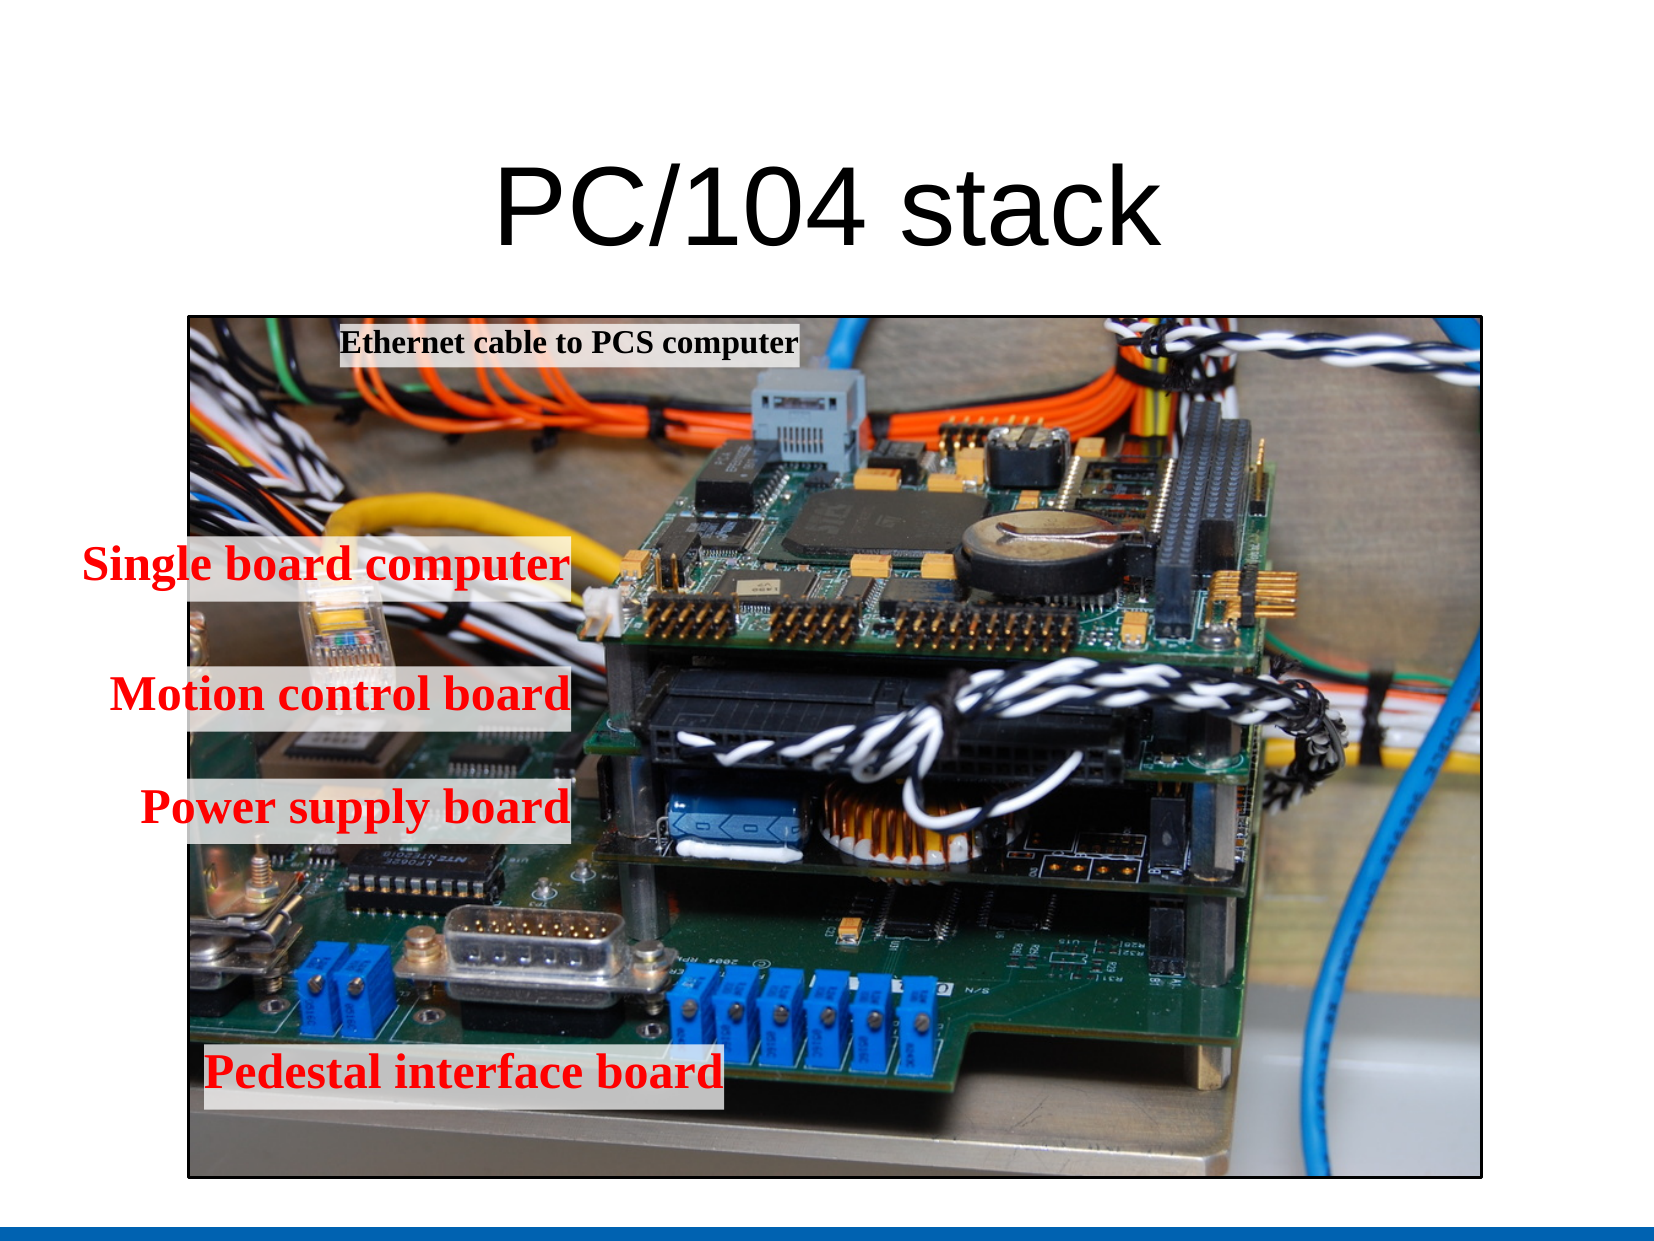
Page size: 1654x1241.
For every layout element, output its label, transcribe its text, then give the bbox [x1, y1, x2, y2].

title PC/104 stack [121, 102, 1533, 311]
text_box Single board computer [81, 536, 572, 602]
picture [190, 317, 1481, 1177]
text_box Power supply board [140, 778, 572, 844]
text_box Pedestal interface board [204, 1044, 725, 1110]
text_box Ethernet cable to PCS computer [339, 323, 800, 368]
text_box Motion control board [109, 666, 572, 732]
